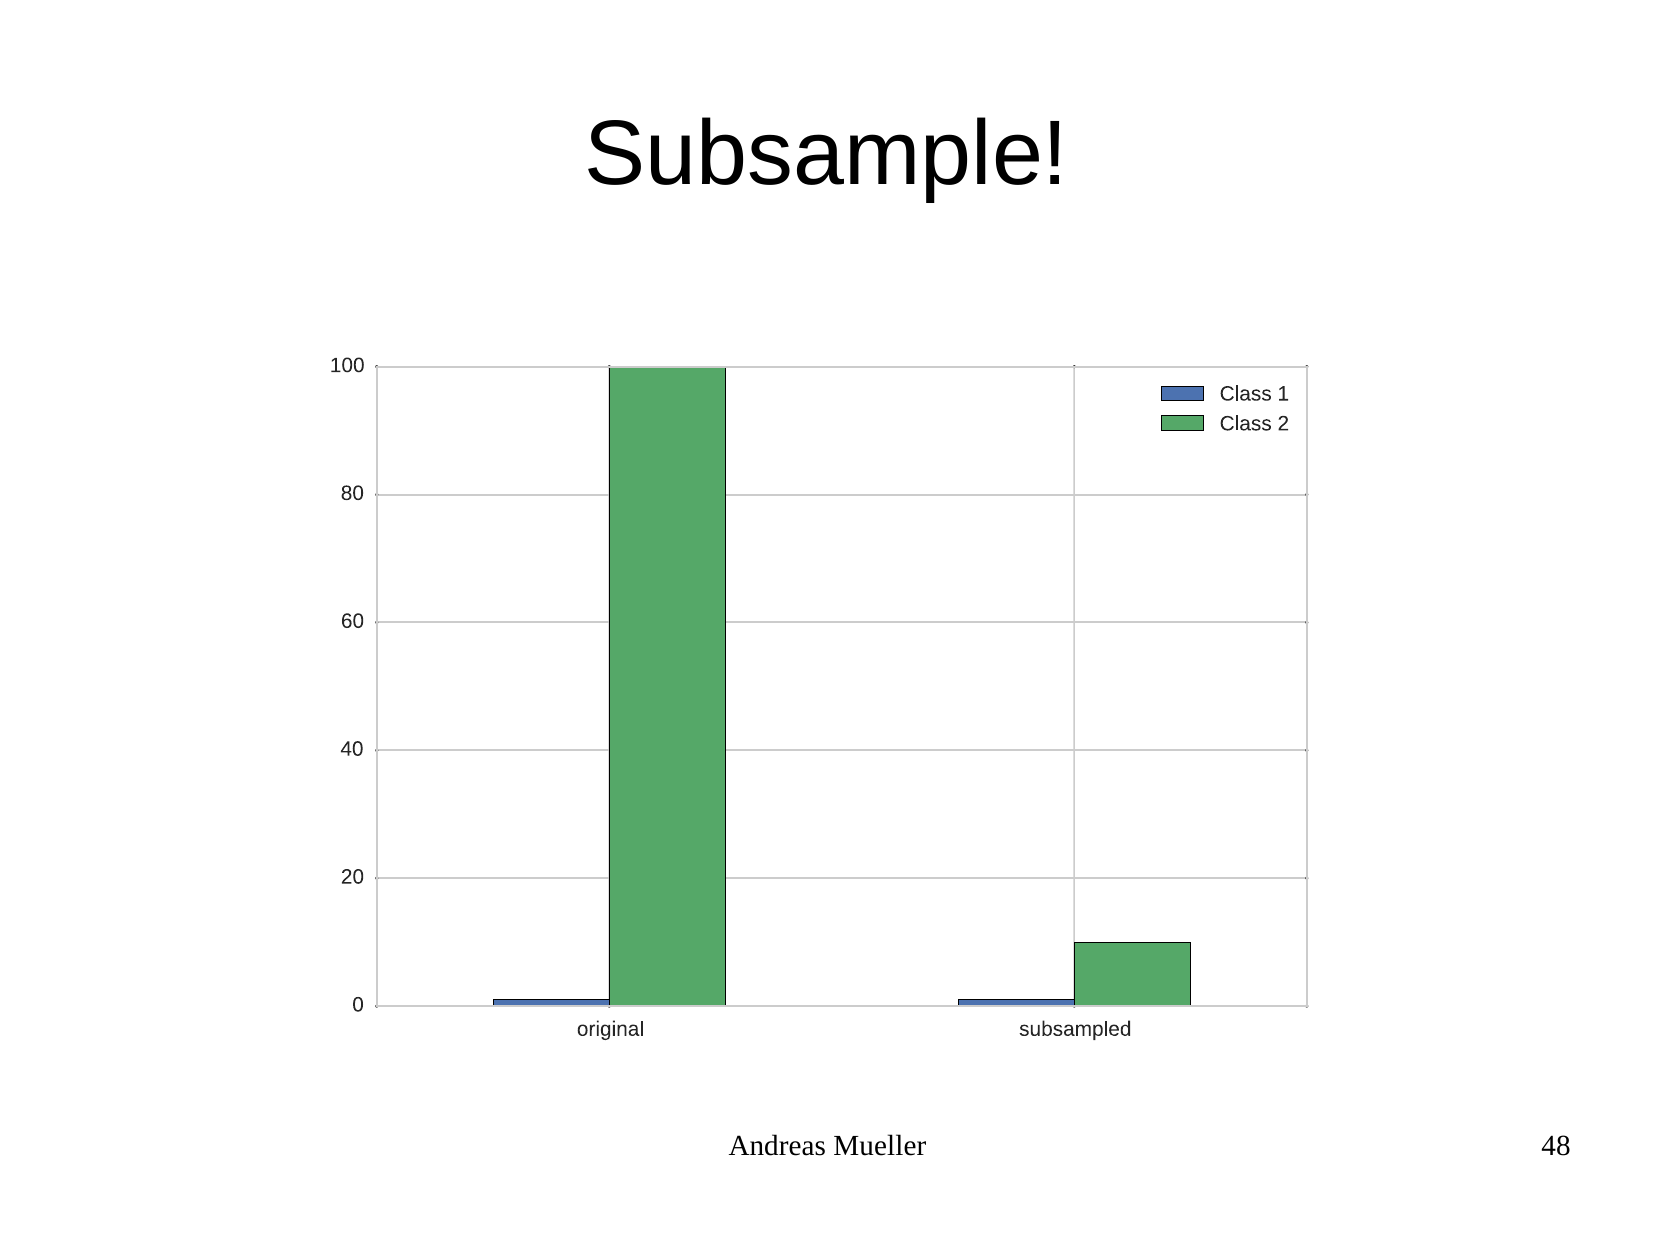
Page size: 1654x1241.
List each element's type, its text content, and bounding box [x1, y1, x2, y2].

title Subsample! [82, 49, 1571, 257]
picture [226, 283, 1428, 1111]
